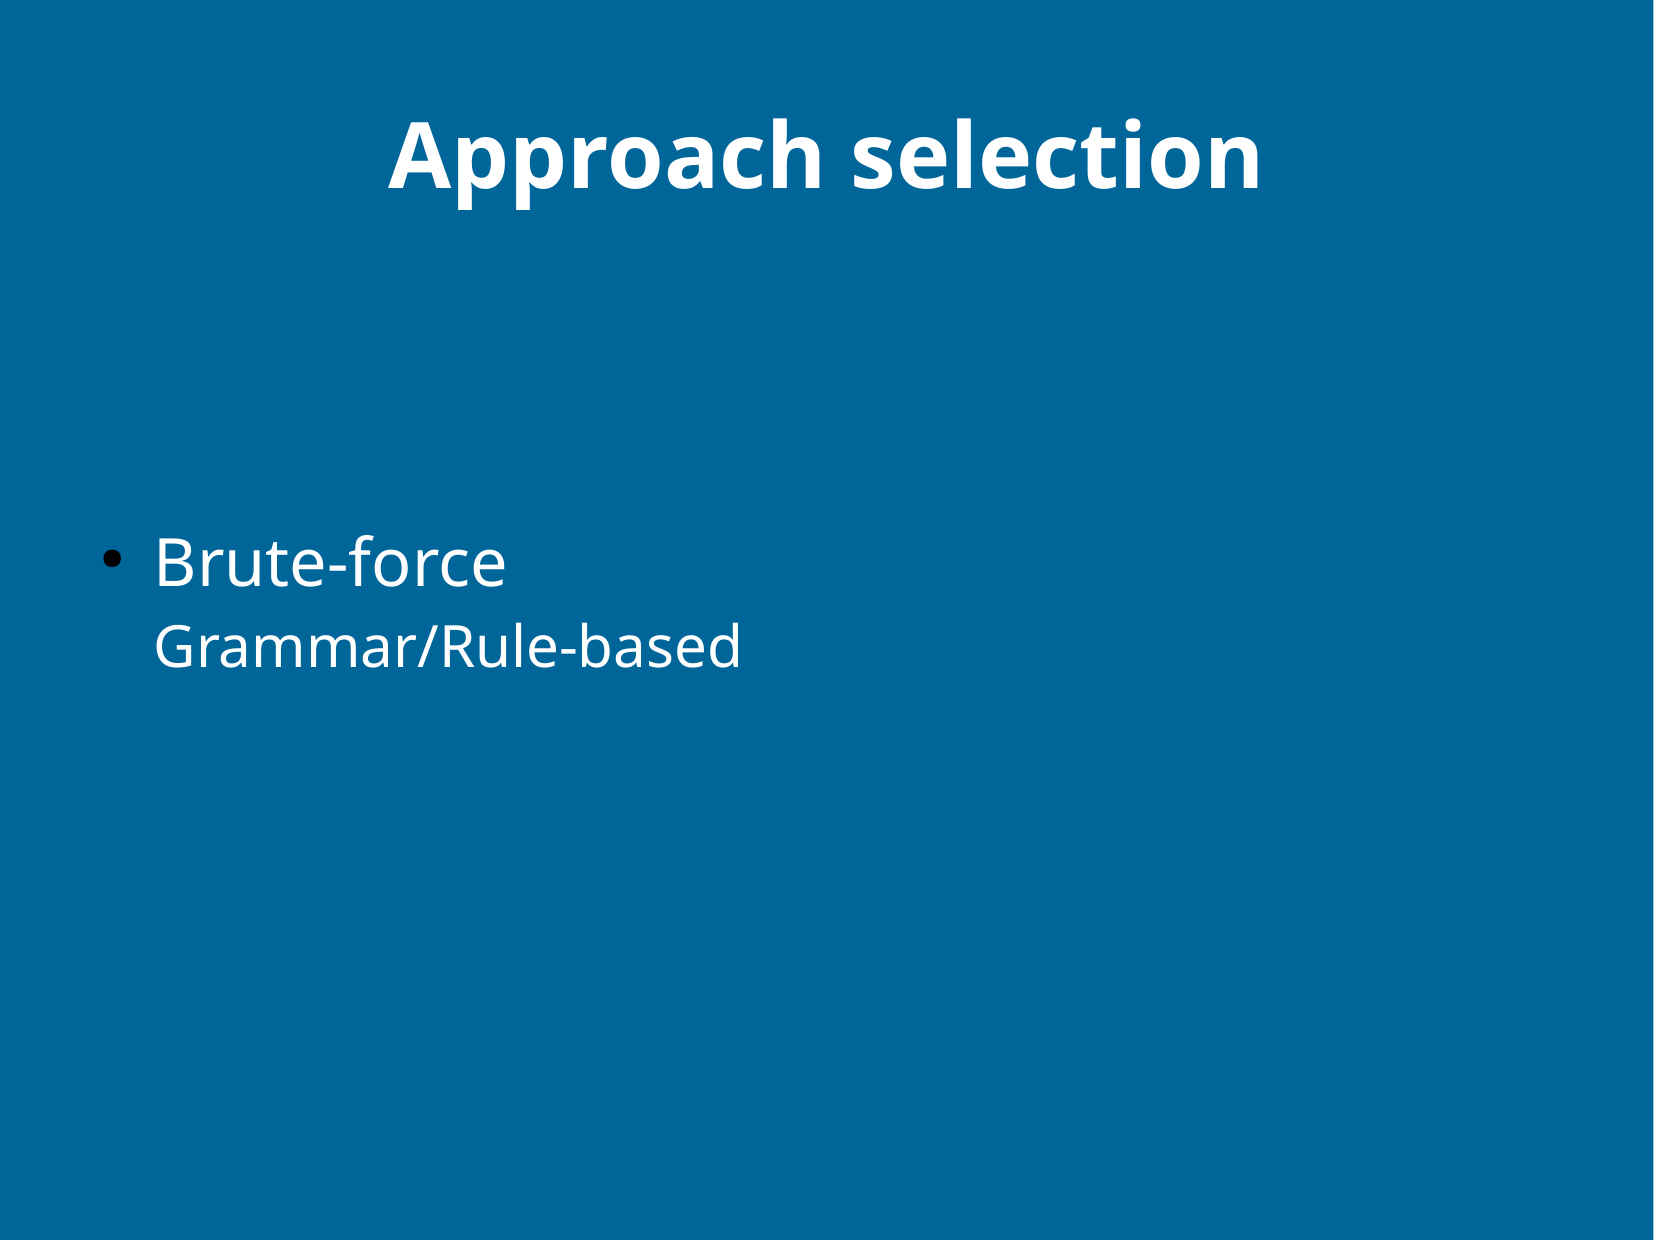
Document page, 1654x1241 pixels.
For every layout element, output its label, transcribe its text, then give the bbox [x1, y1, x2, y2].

title Approach selection [82, 49, 1571, 257]
list Brute-force Grammar/Rule-based [82, 290, 1571, 1109]
